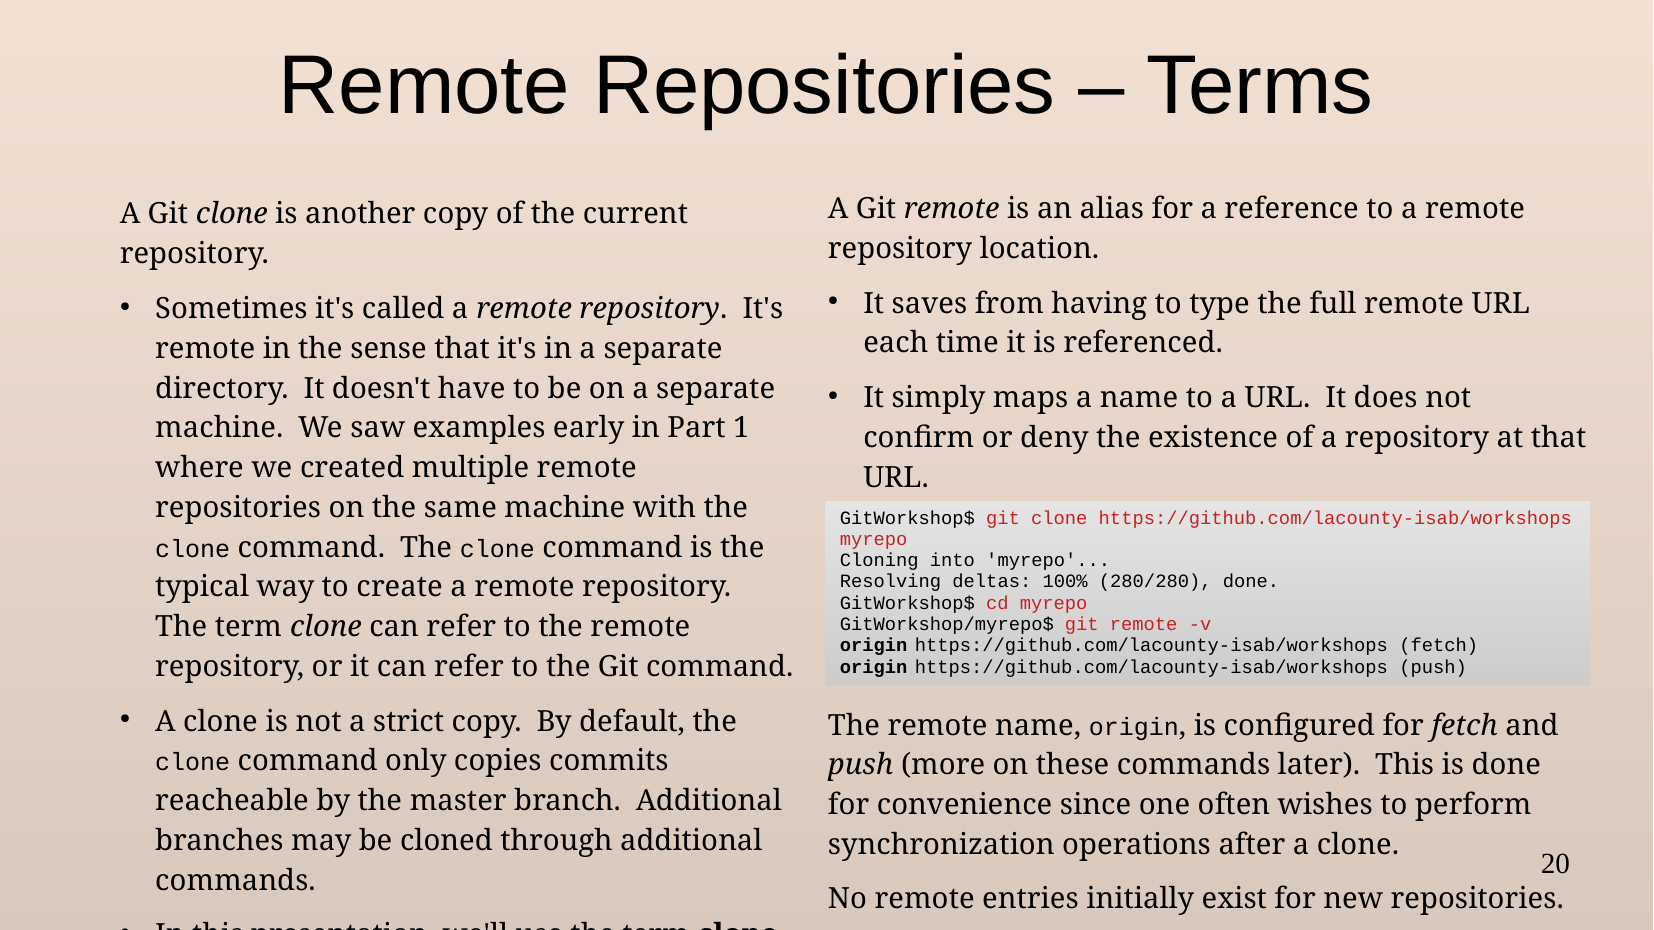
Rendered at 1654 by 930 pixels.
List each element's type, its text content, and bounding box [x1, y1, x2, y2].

text_box GitWorkshop$ git clone https://github.com/lacounty-isab/workshops myrepo Cloning into 'myrepo'... Resolving deltas: 100% (280/280), done. GitWorkshop$ cd myrepo GitWorkshop/myrepo$ git remote -v origin https://github.com/lacounty-isab/workshops (fetch) origin https://github.com/lacounty-isab/workshops (push) [825, 501, 1591, 687]
text_box A Git remote is an alias for a reference to a remote repository location. It saves from having to type the full remote URL each time it is referenced. It simply maps a name to a URL. It does not confirm or deny the existence of a repository at that URL. A repository created as a clone is automatically configured with a remote named origin referencing the source repository. [813, 180, 1606, 504]
title Remote Repositories – Terms [82, 19, 1571, 151]
text_box A Git clone is another copy of the current repository. Sometimes it's called a remote repository. It's remote in the sense that it's in a separate directory. It doesn't have to be on a separate machine. We saw examples early in Part 1 where we created multiple remote repositories on the same machine with the clone command. The clone command is the typical way to create a remote repository. The term clone can refer to the remote repository, or it can refer to the Git command. A clone is not a strict copy. By default, the clone command only copies commits reacheable by the master branch. Additional branches may be cloned through additional commands. In this presentation, we'll use the term clone as a Git command clone using monospace font, a noun – referring to a clone of a repository a verb – the act of creating a clone with clone. [105, 185, 811, 852]
text_box The remote name, origin, is configured for fetch and push (more on these commands later). This is done for convenience since one often wishes to perform synchronization operations after a clone. No remote entries initially exist for new repositories. [813, 696, 1606, 871]
